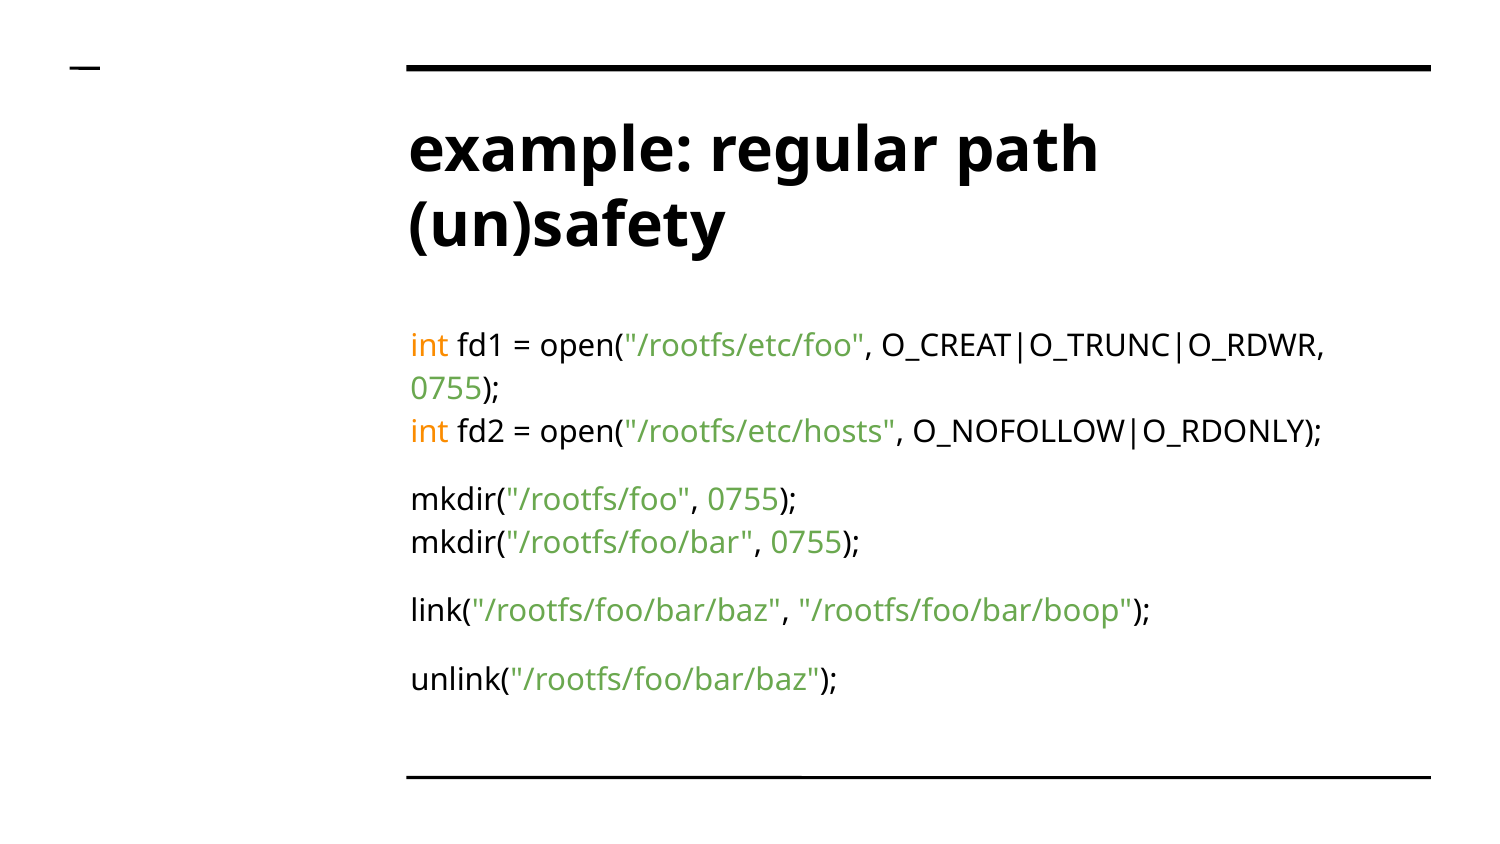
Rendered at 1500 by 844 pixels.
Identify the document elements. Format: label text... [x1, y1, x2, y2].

title example: regular path (un)safety [393, 94, 1431, 199]
list int fd1 = open("/rootfs/etc/foo", O_CREAT|O_TRUNC|O_RDWR, 0755); int fd2 = open("/rootfs/etc/hosts", O_NOFOLLOW|O_RDONLY); mkdir("/rootfs/foo", 0755); mkdir("/rootfs/foo/bar", 0755); link("/rootfs/foo/bar/baz", "/rootfs/foo/bar/boop"); unlink("/rootfs/foo/bar/baz"); [395, 261, 1433, 755]
